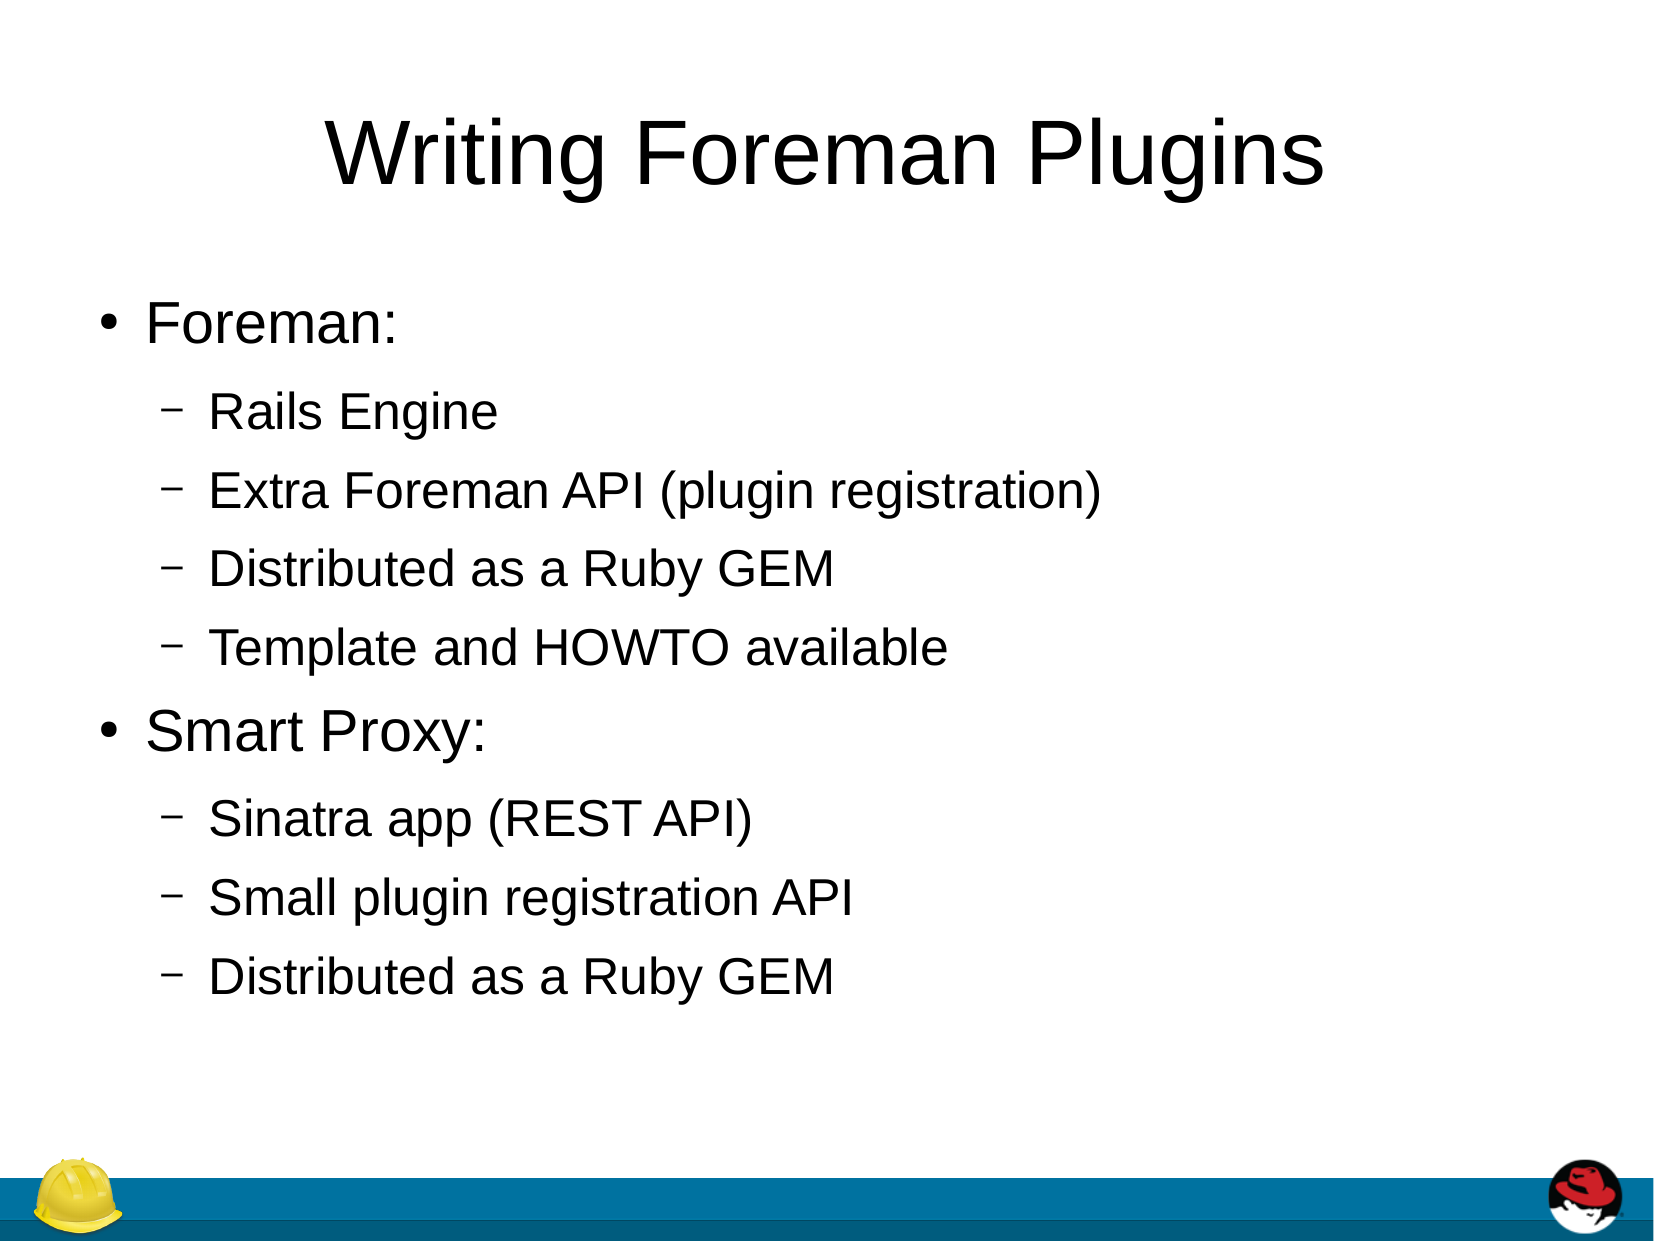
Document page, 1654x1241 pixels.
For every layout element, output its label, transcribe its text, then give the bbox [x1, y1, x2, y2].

title Writing Foreman Plugins [82, 49, 1571, 257]
list Foreman: Rails Engine Extra Foreman API (plugin registration) Distributed as a Ruby GEM Template and HOWTO available Smart Proxy: Sinatra app (REST API) Small plugin registration API Distributed as a Ruby GEM [82, 290, 1571, 1010]
picture [1547, 1157, 1630, 1233]
picture [23, 1145, 130, 1235]
